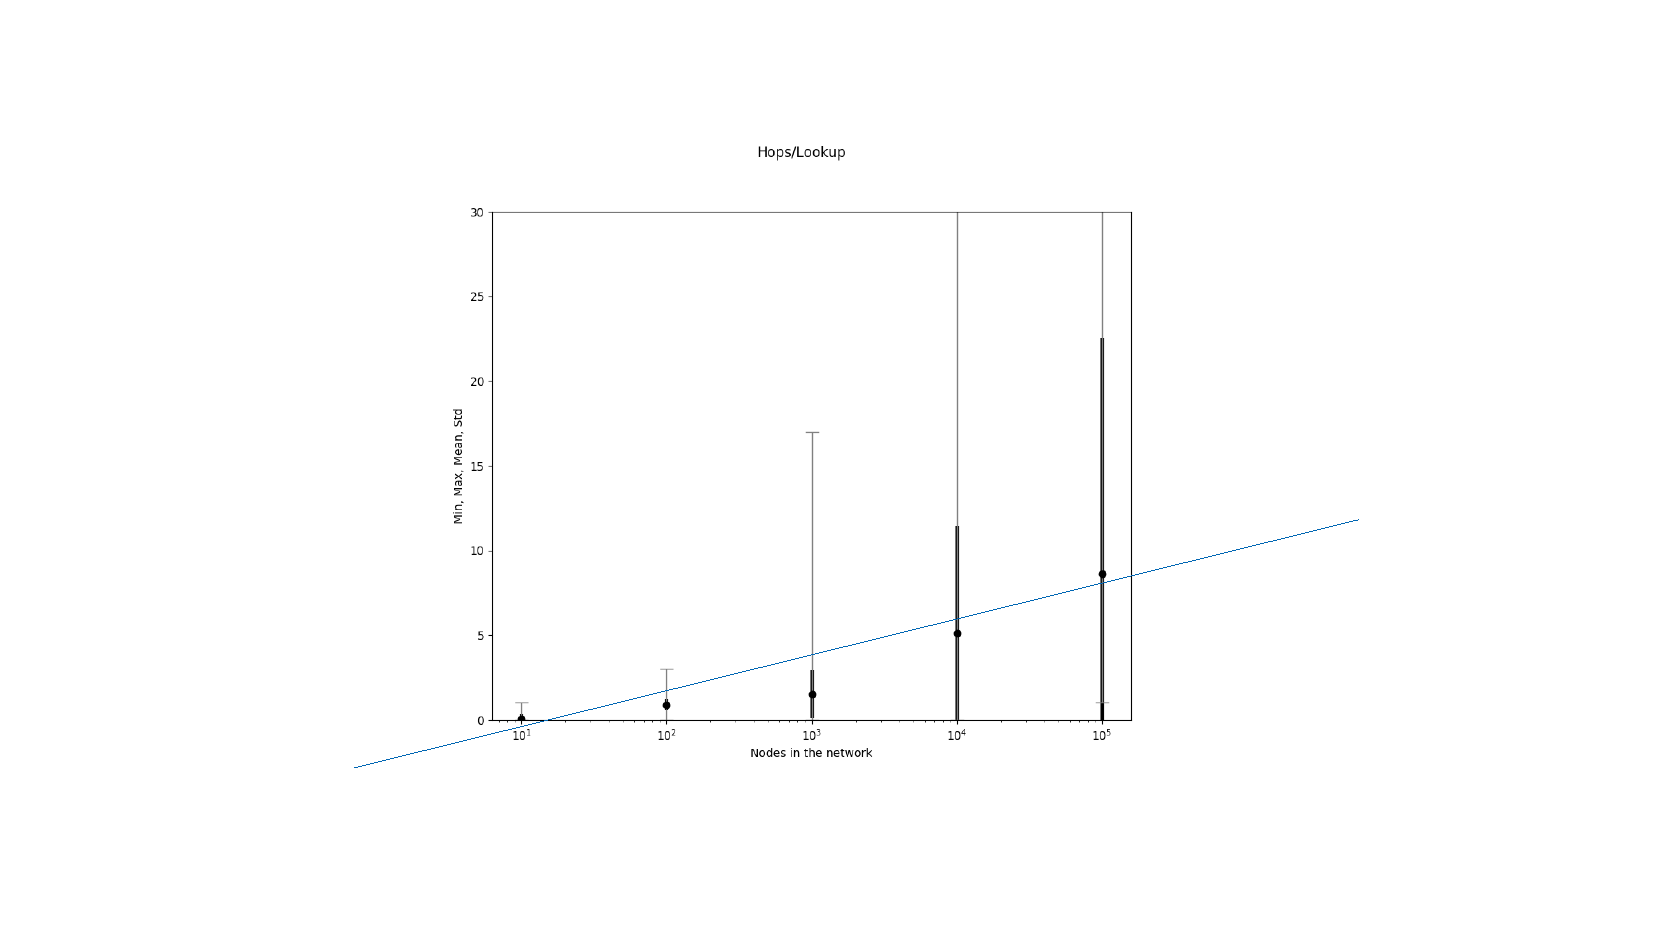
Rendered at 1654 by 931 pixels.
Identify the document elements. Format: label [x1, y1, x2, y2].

picture [389, 132, 1213, 792]
